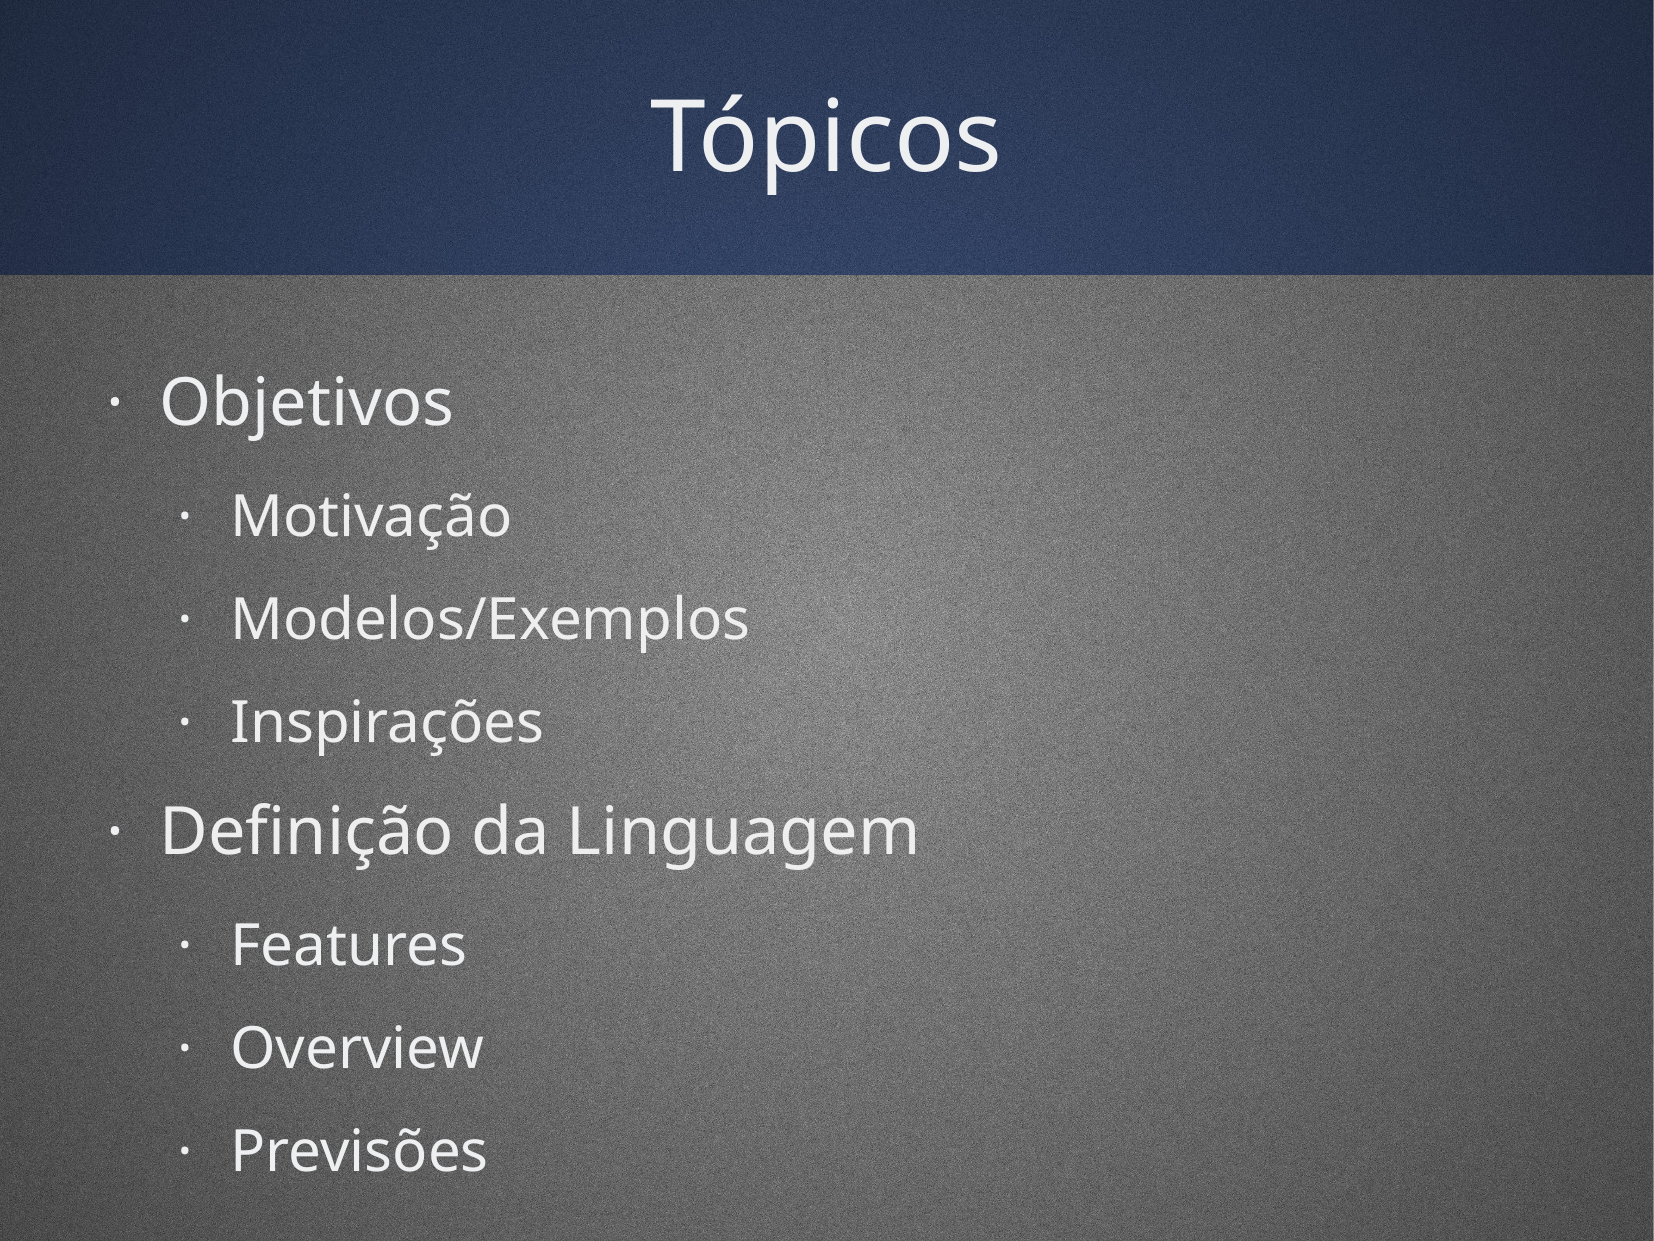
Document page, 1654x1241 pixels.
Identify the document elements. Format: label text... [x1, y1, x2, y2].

list Objetivos Motivação Modelos/Exemplos Inspirações Definição da Linguagem Features Overview Previsões [88, 354, 1565, 1096]
picture [0, 0, 1654, 1241]
title Tópicos [88, 29, 1565, 237]
